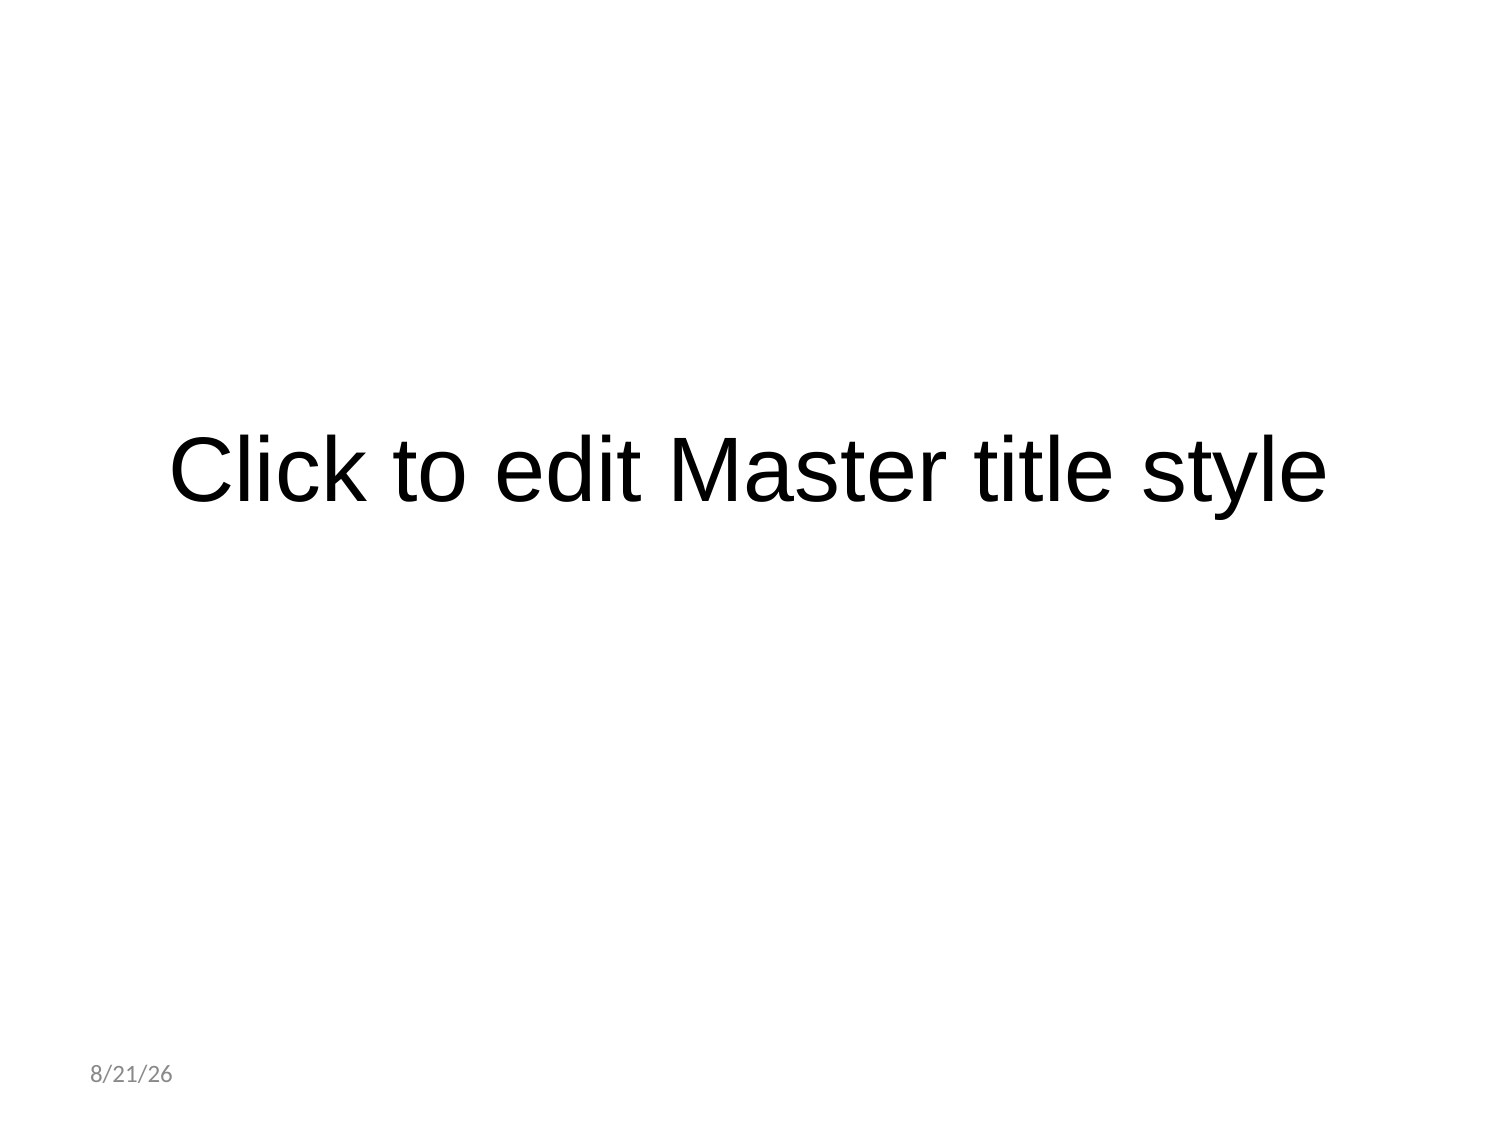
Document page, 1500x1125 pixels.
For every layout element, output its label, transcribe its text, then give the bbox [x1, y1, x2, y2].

title Click to edit Master title style [112, 349, 1388, 591]
